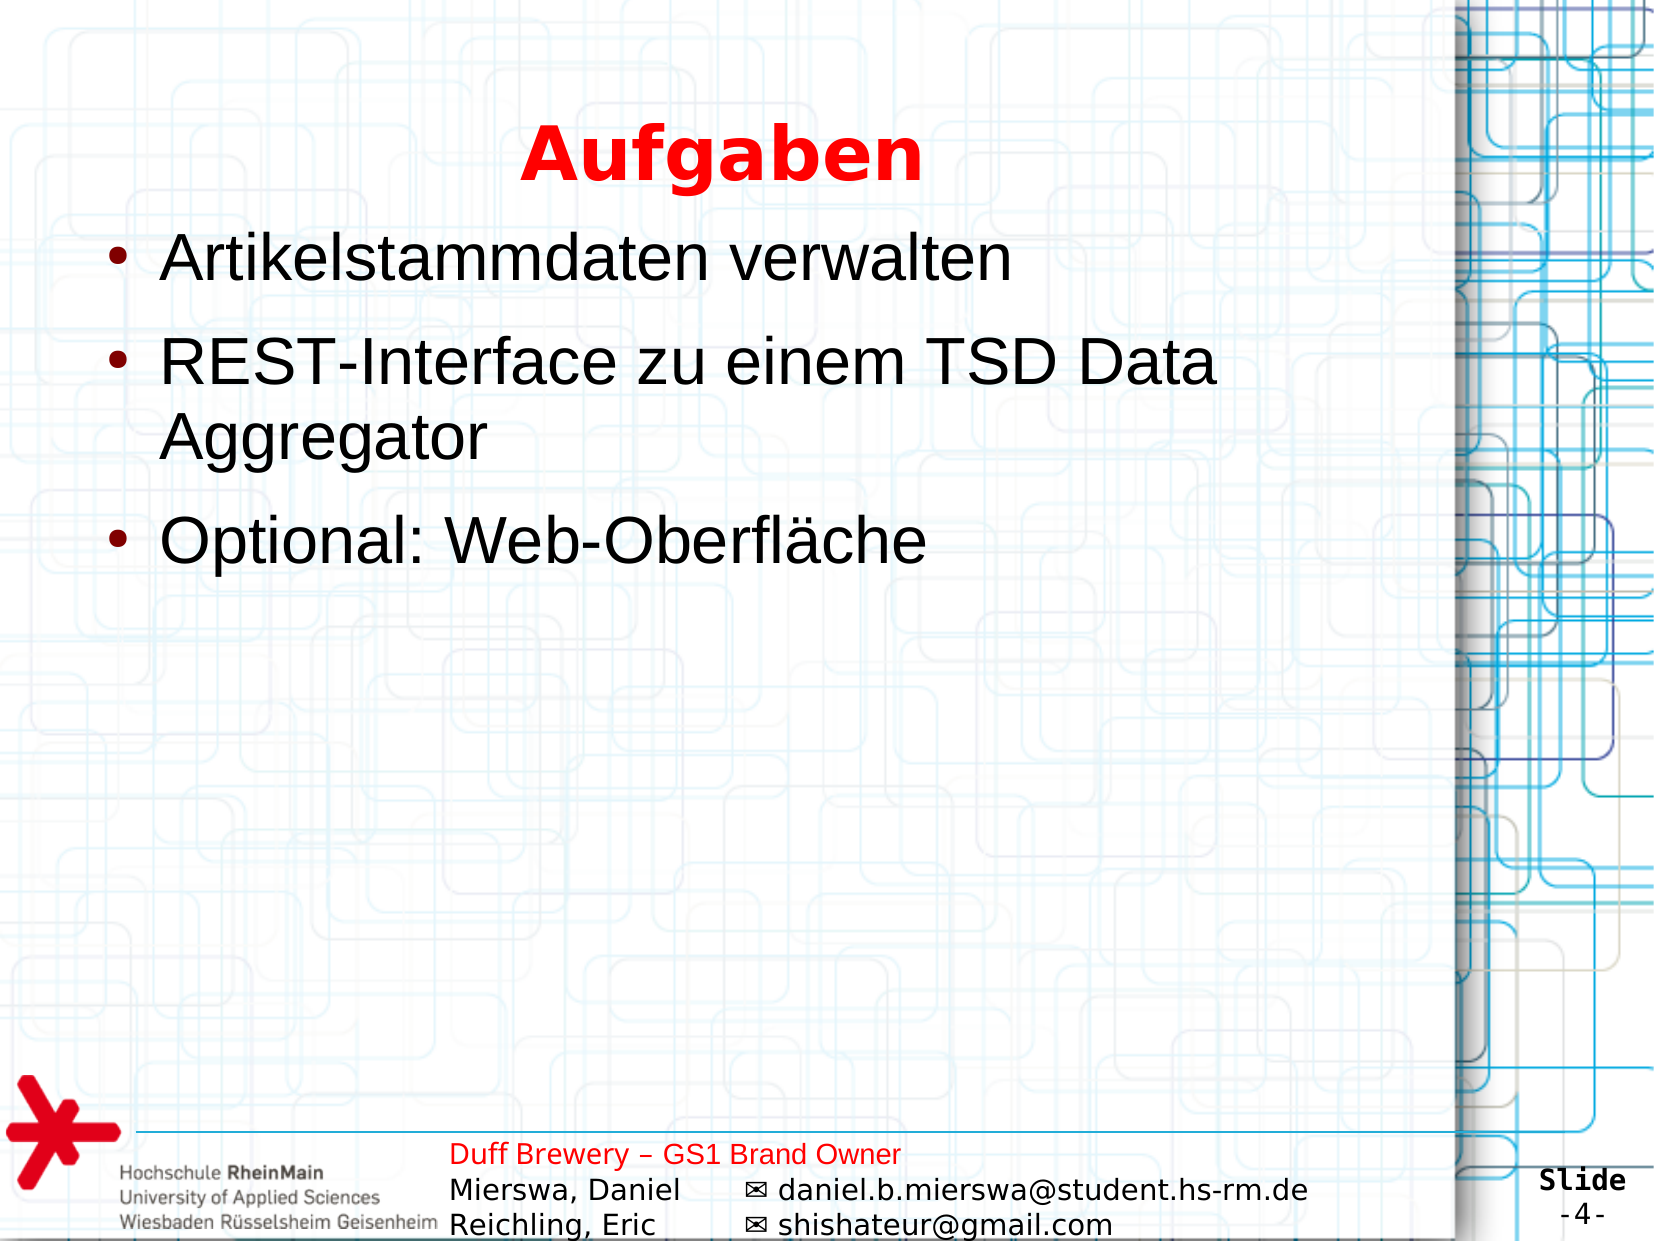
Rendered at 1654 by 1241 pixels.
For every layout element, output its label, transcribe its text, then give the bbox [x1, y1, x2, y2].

picture [964, 1221, 973, 1233]
picture [0, 0, 1654, 1241]
list Artikelstammdaten verwalten REST-Interface zu einem TSD Data Aggregator Optional: Web-Oberfläche [88, 219, 1424, 1063]
picture [568, 1221, 577, 1233]
title Aufgaben [29, 70, 1418, 239]
